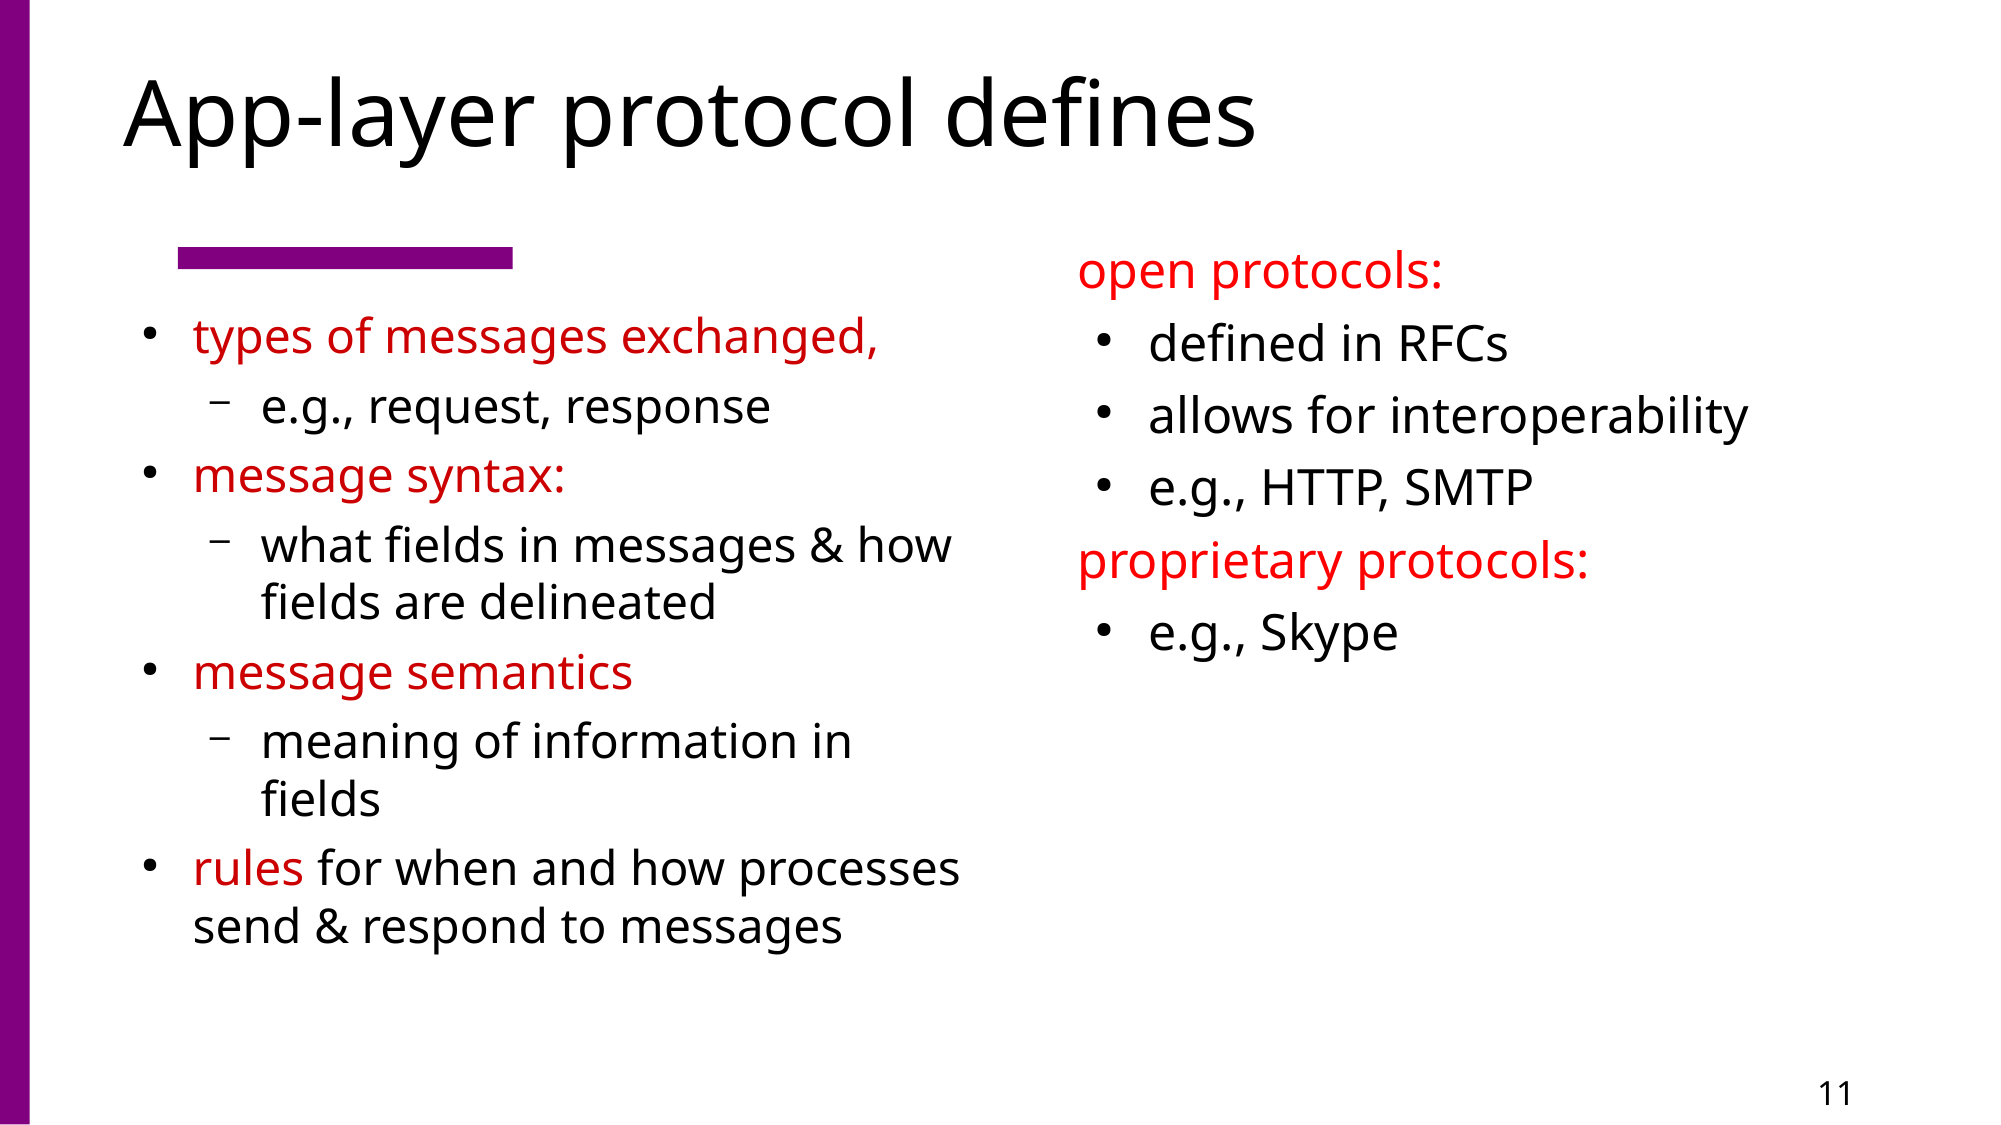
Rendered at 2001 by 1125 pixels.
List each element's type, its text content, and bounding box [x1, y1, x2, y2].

list types of messages exchanged, e.g., request, response message syntax: what fields in messages & how fields are delineated message semantics meaning of information in fields rules for when and how processes send & respond to messages [109, 228, 979, 992]
title App-layer protocol defines [73, 39, 1774, 181]
list open protocols: defined in RFCs allows for interoperability e.g., HTTP, SMTP proprietary protocols: e.g., Skype [1062, 230, 1896, 994]
